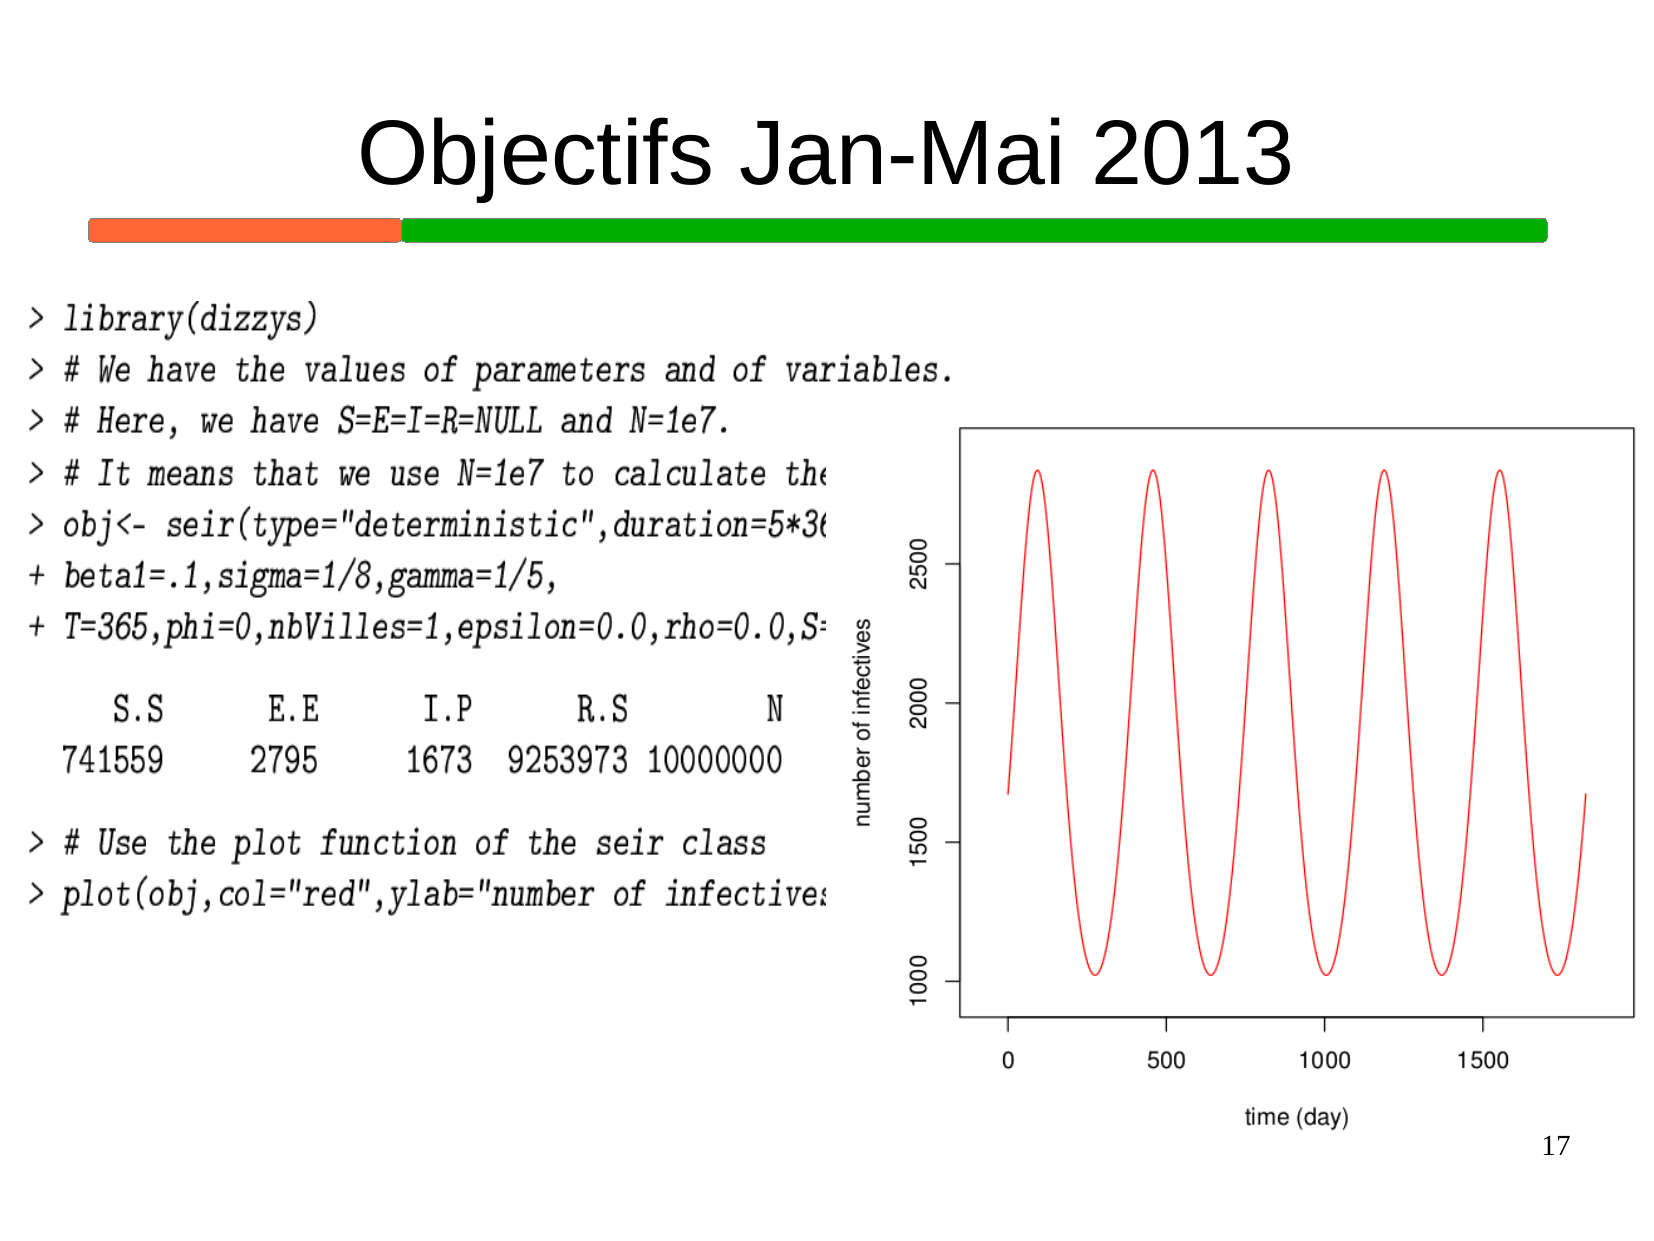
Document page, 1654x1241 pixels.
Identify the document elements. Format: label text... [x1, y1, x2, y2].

text_box [88, 218, 1548, 243]
title Objectifs Jan-Mai 2013 [82, 49, 1571, 257]
picture [23, 301, 1651, 1133]
